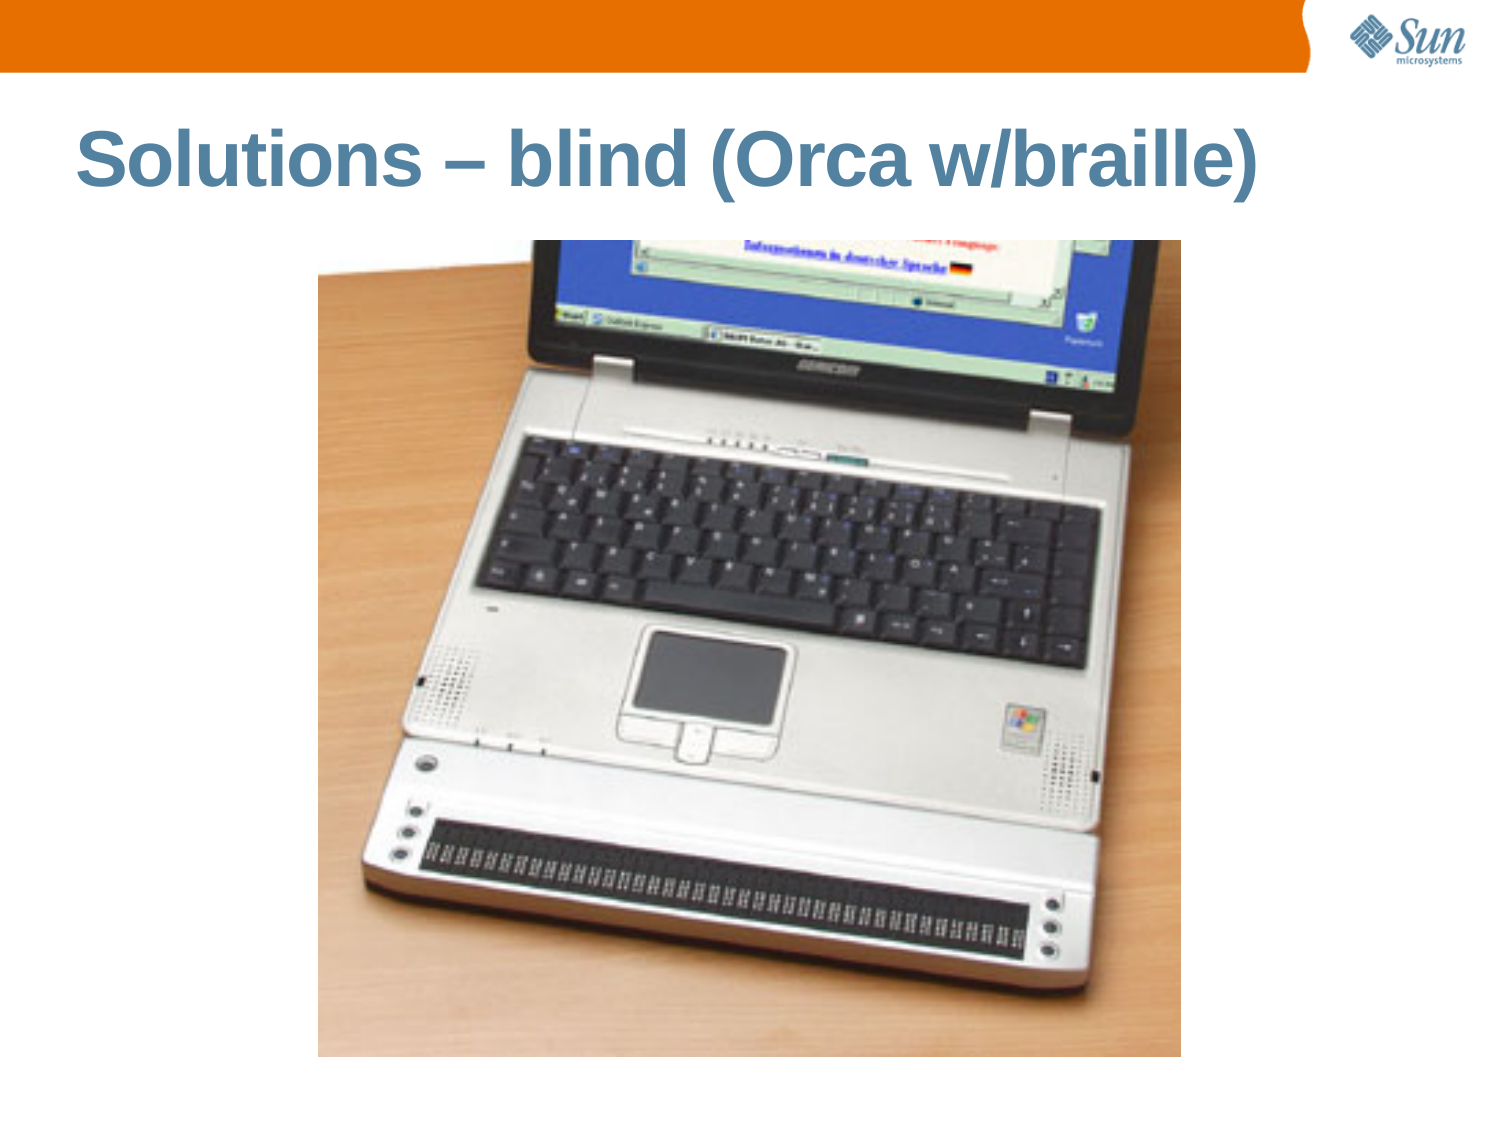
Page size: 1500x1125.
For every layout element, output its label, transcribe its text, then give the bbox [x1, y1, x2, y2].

picture [318, 240, 1181, 1058]
picture [0, 0, 1500, 75]
title Solutions – blind (Orca w/braille) [75, 122, 1438, 228]
